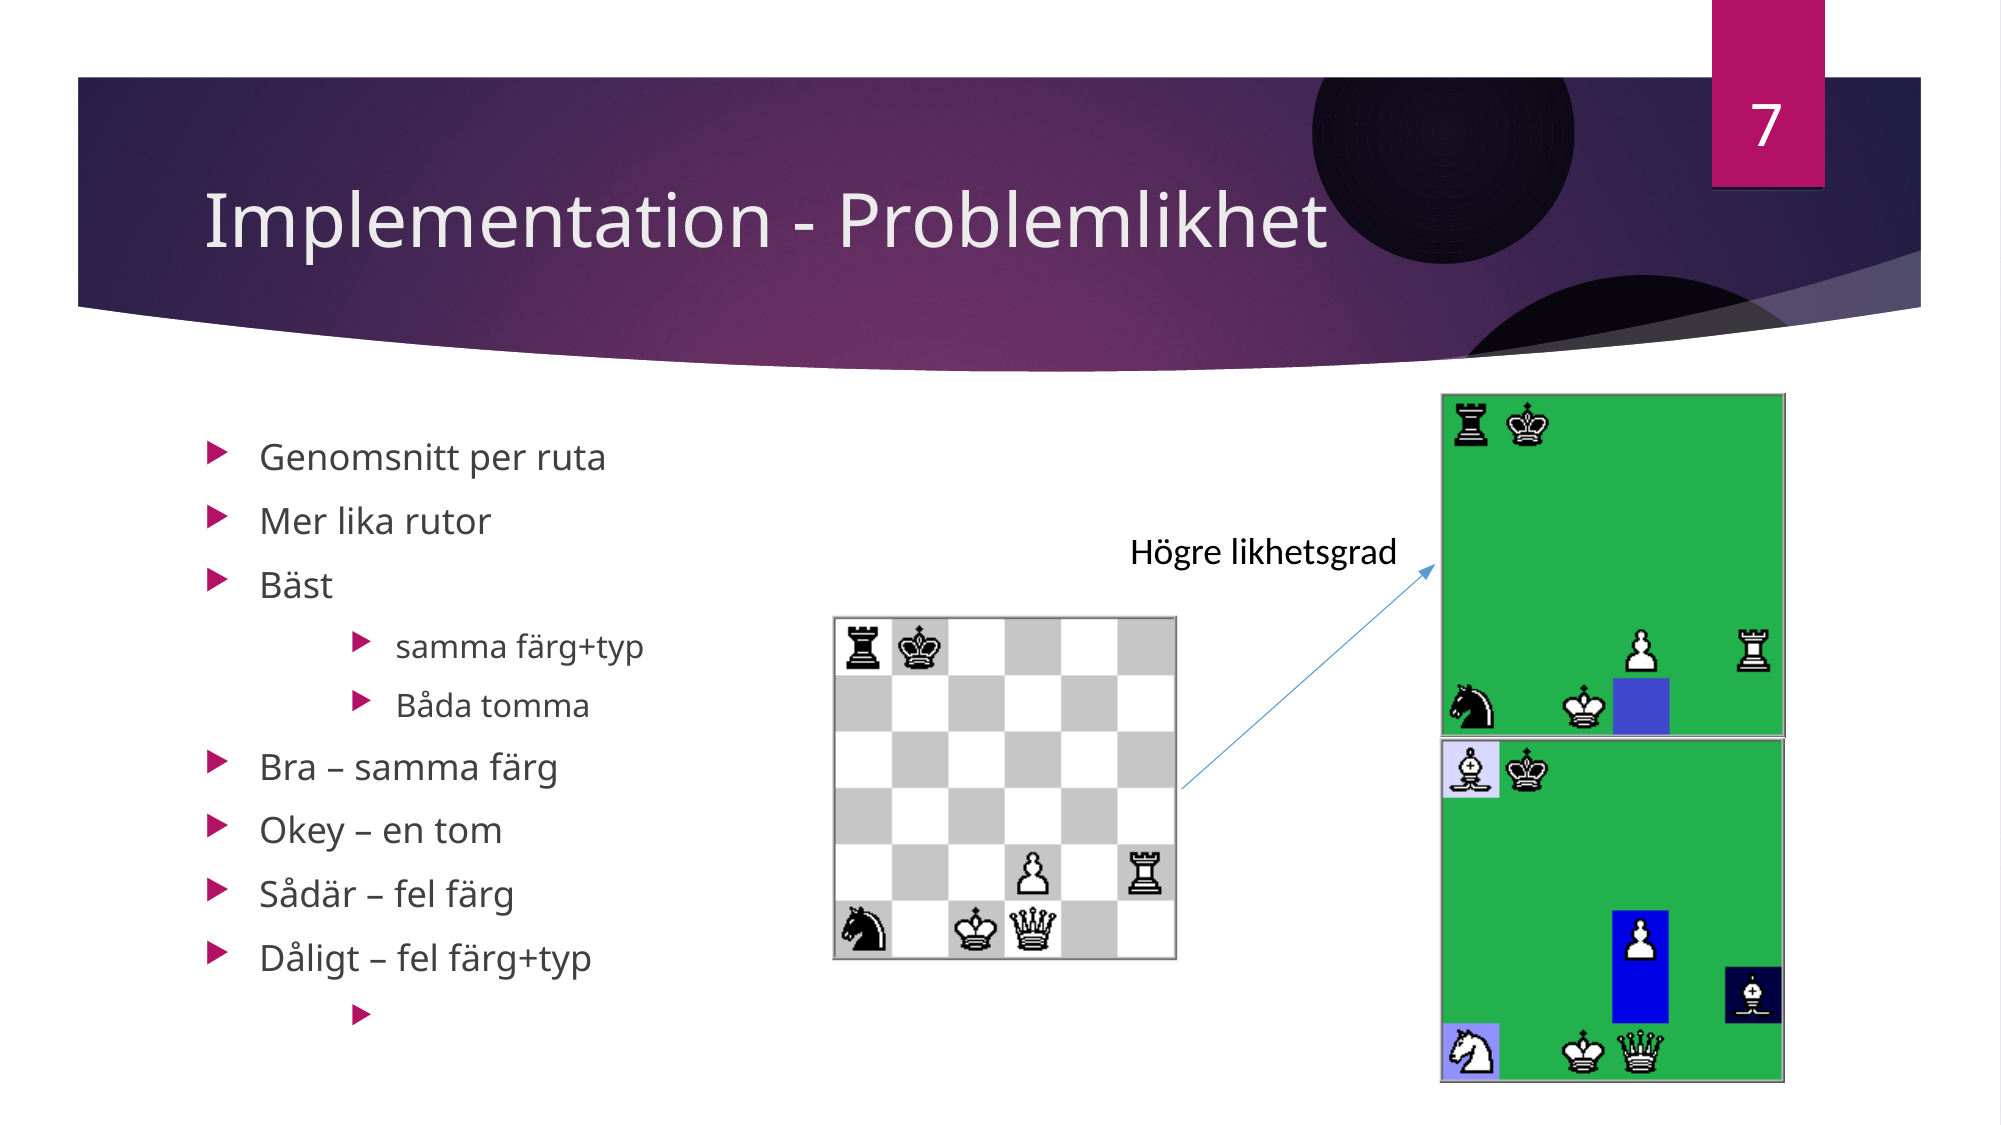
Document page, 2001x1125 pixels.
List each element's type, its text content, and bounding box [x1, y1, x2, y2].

list Genomsnitt per ruta Mer lika rutor Bäst samma färg+typ Båda tomma Bra – samma färg Okey – en tom Sådär – fel färg Dåligt – fel färg+typ [189, 427, 1437, 988]
text_box [1698, 48, 1836, 175]
picture [828, 613, 1182, 965]
text_box Högre likhetsgrad [1115, 520, 1417, 581]
picture [1436, 393, 1786, 1083]
title Implementation - Problemlikhet [189, 159, 1627, 276]
